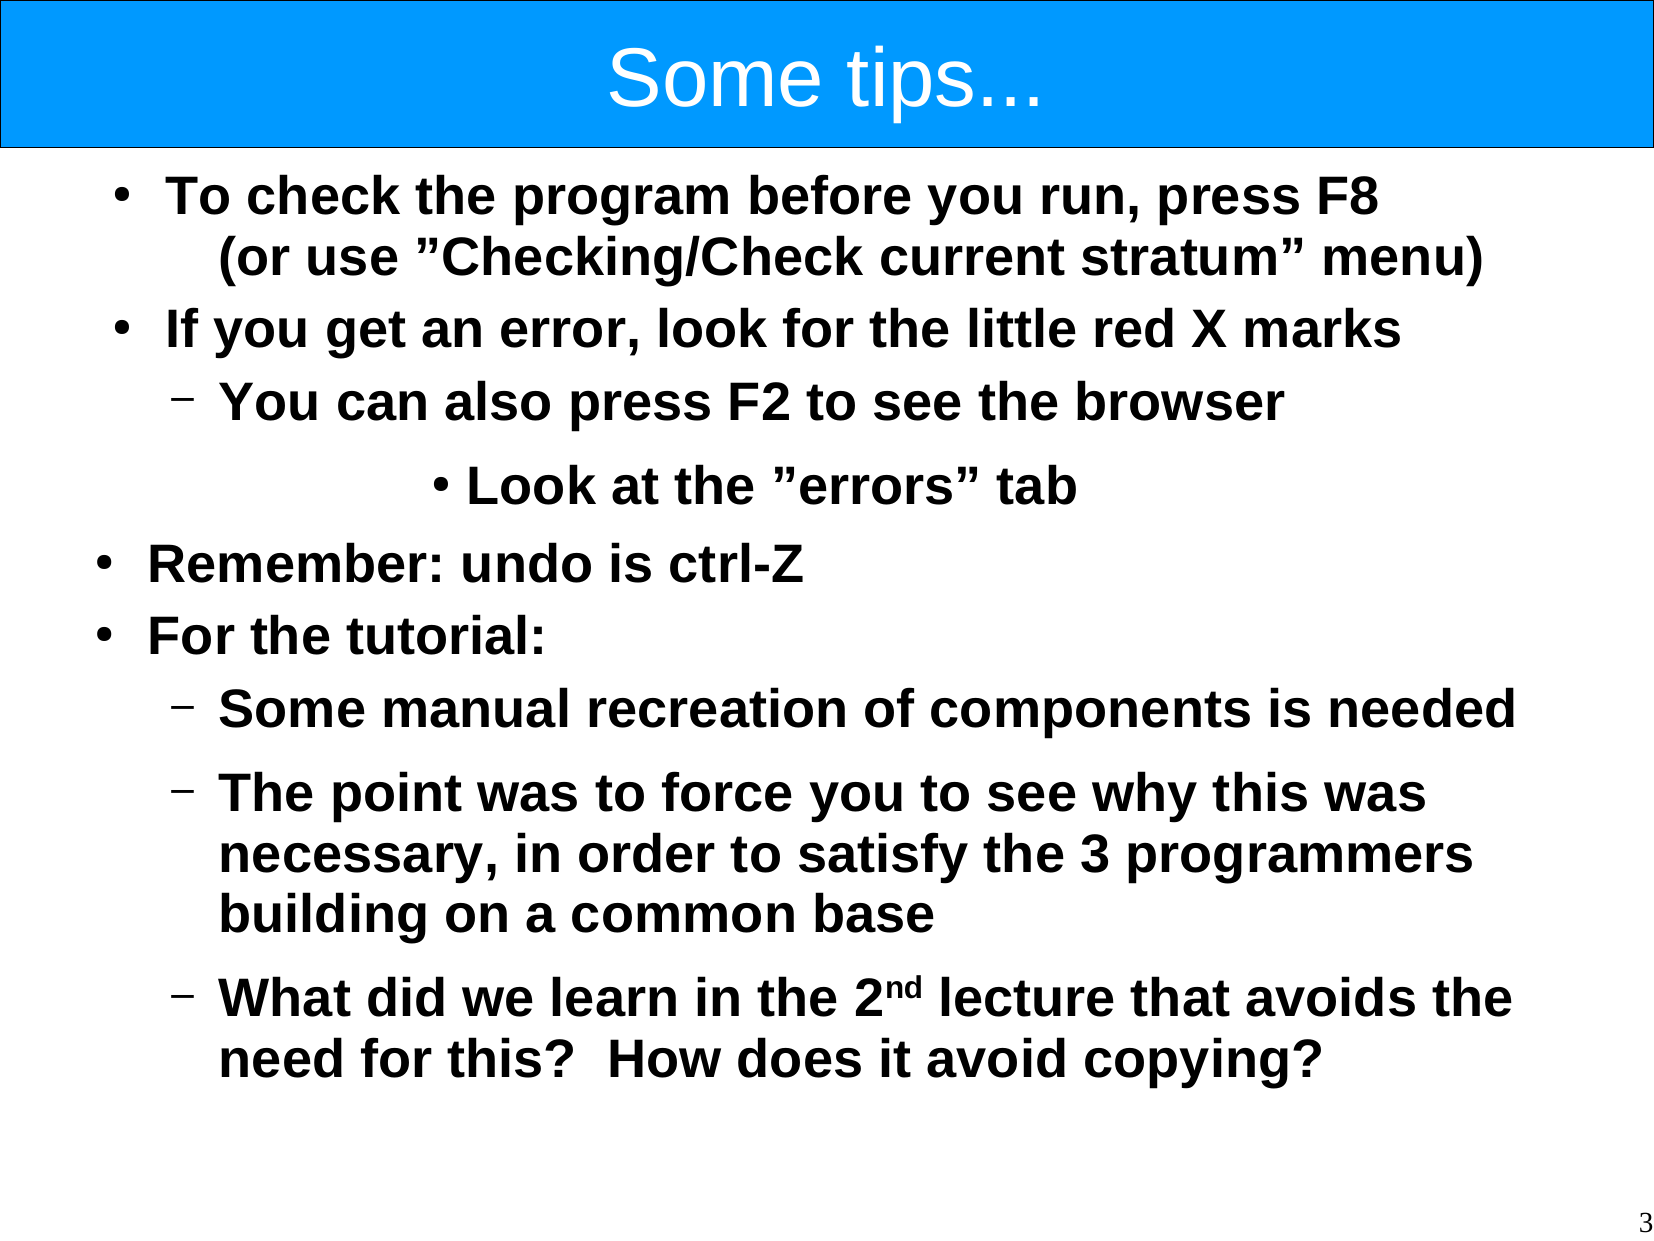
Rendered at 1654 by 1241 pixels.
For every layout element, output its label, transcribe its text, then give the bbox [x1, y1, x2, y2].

title Some tips... [82, 13, 1571, 142]
list To check the program before you run, press F8 (or use ”Checking/Check current stratum” menu) If you get an error, look for the little red X marks You can also press F2 to see the browser Look at the ”errors” tab Remember: undo is ctrl-Z For the tutorial: Some manual recreation of components is needed The point was to force you to see why this was necessary, in order to satisfy the 3 programmers building on a common base What did we learn in the 2nd lecture that avoids the need for this? How does it avoid copying? [76, 165, 1565, 1185]
